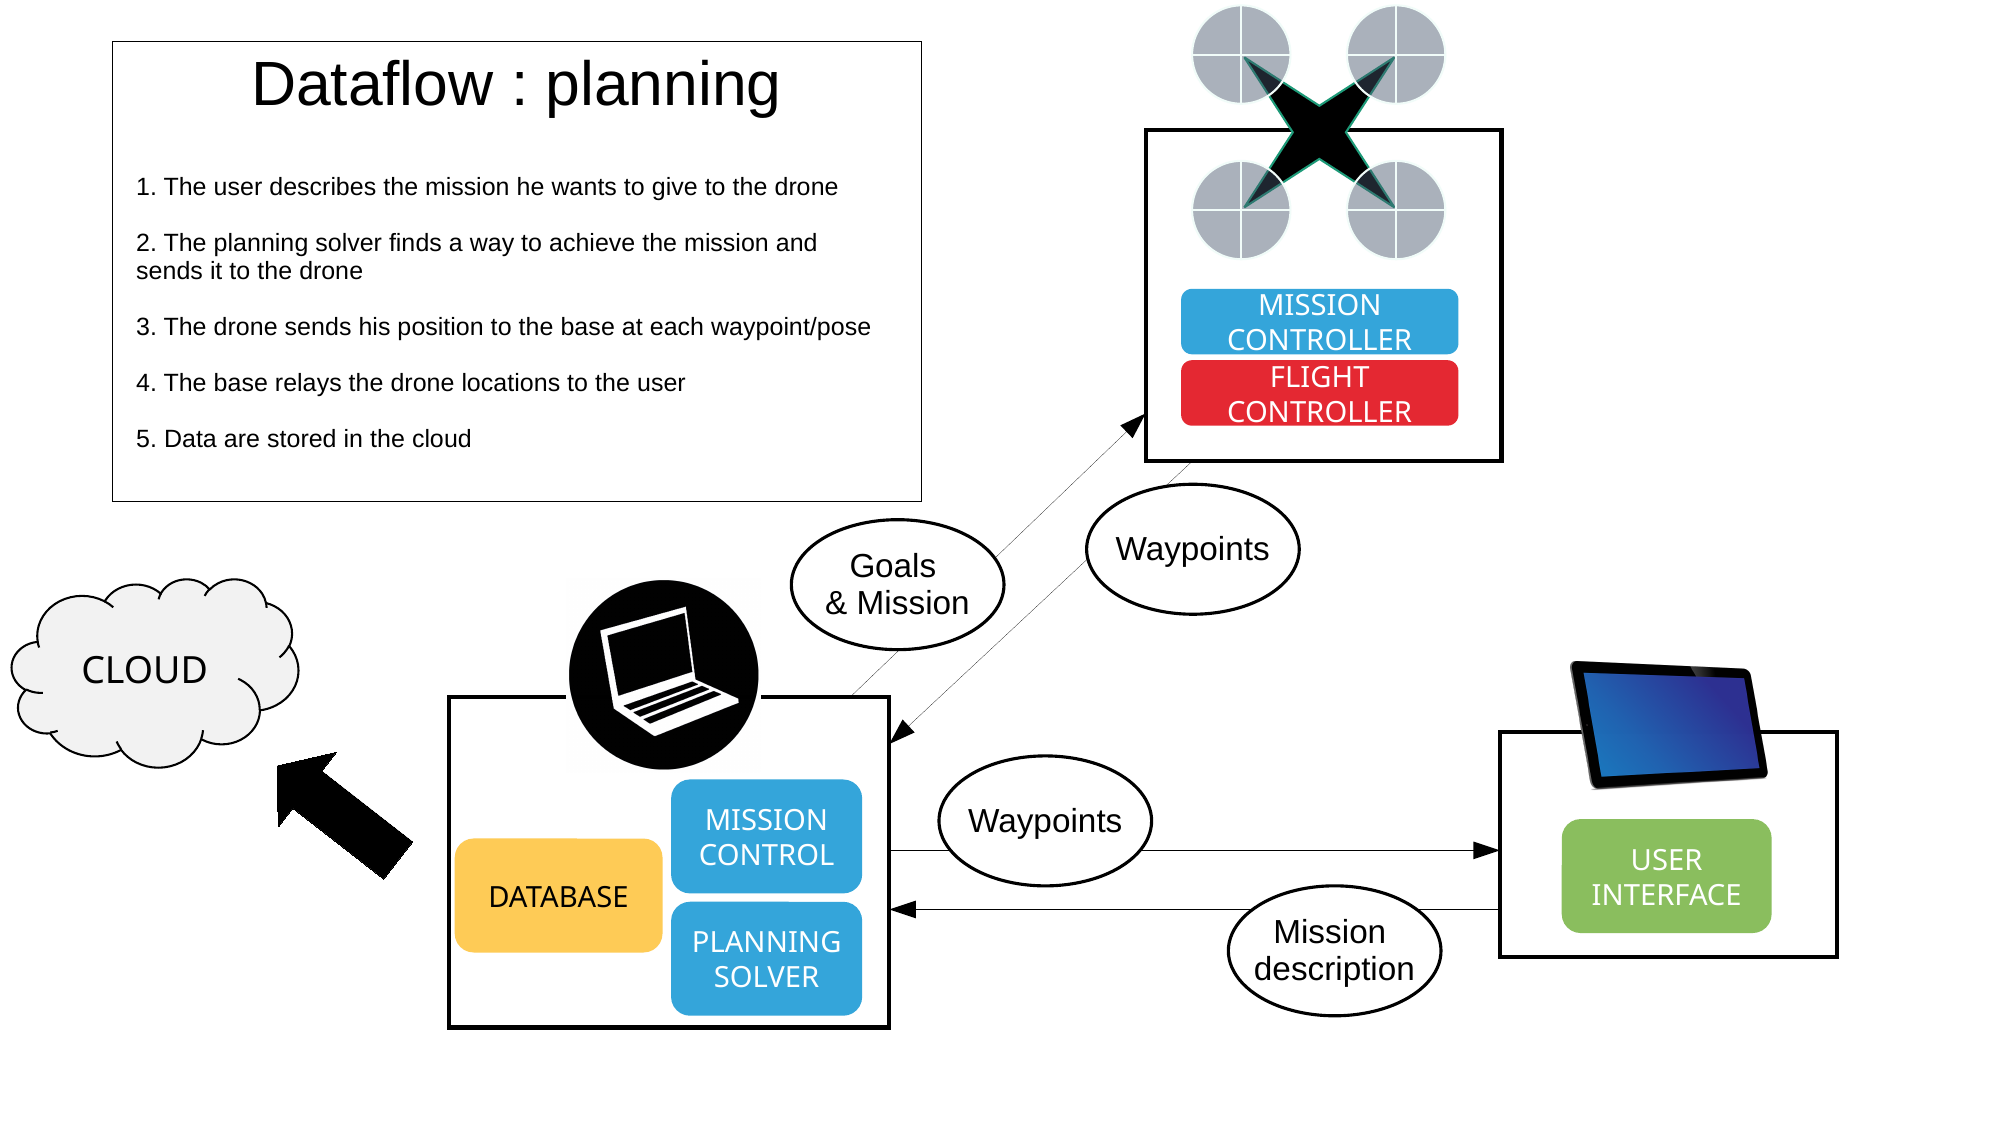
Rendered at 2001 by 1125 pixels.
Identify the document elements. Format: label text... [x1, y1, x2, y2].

text_box PLANNING SOLVER [671, 901, 863, 1016]
text_box MISSION CONTROLLER [1181, 288, 1459, 355]
text_box USER INTERFACE [1561, 819, 1772, 934]
picture [566, 578, 761, 773]
picture [1570, 661, 1776, 800]
text_box Dataflow : planning [112, 41, 922, 502]
text_box 1. The user describes the mission he wants to give to the drone 2. The planning solver finds a way to achieve the mission and sends it to the drone 3. The drone sends his position to the base at each waypoint/pose 4. The base relays the drone locations to the user 5. Data are stored in the cloud [121, 165, 902, 473]
text_box Goals & Mission [791, 519, 1004, 650]
text_box MISSION CONTROL [671, 779, 863, 894]
text_box [277, 752, 413, 880]
text_box Waypoints [938, 755, 1152, 886]
text_box CLOUD [11, 579, 299, 768]
text_box FLIGHT CONTROLLER [1181, 360, 1459, 426]
text_box Waypoints [1086, 484, 1300, 615]
text_box Mission description [1228, 885, 1442, 1016]
text_box [1192, 5, 1446, 260]
text_box DATABASE [454, 838, 663, 953]
